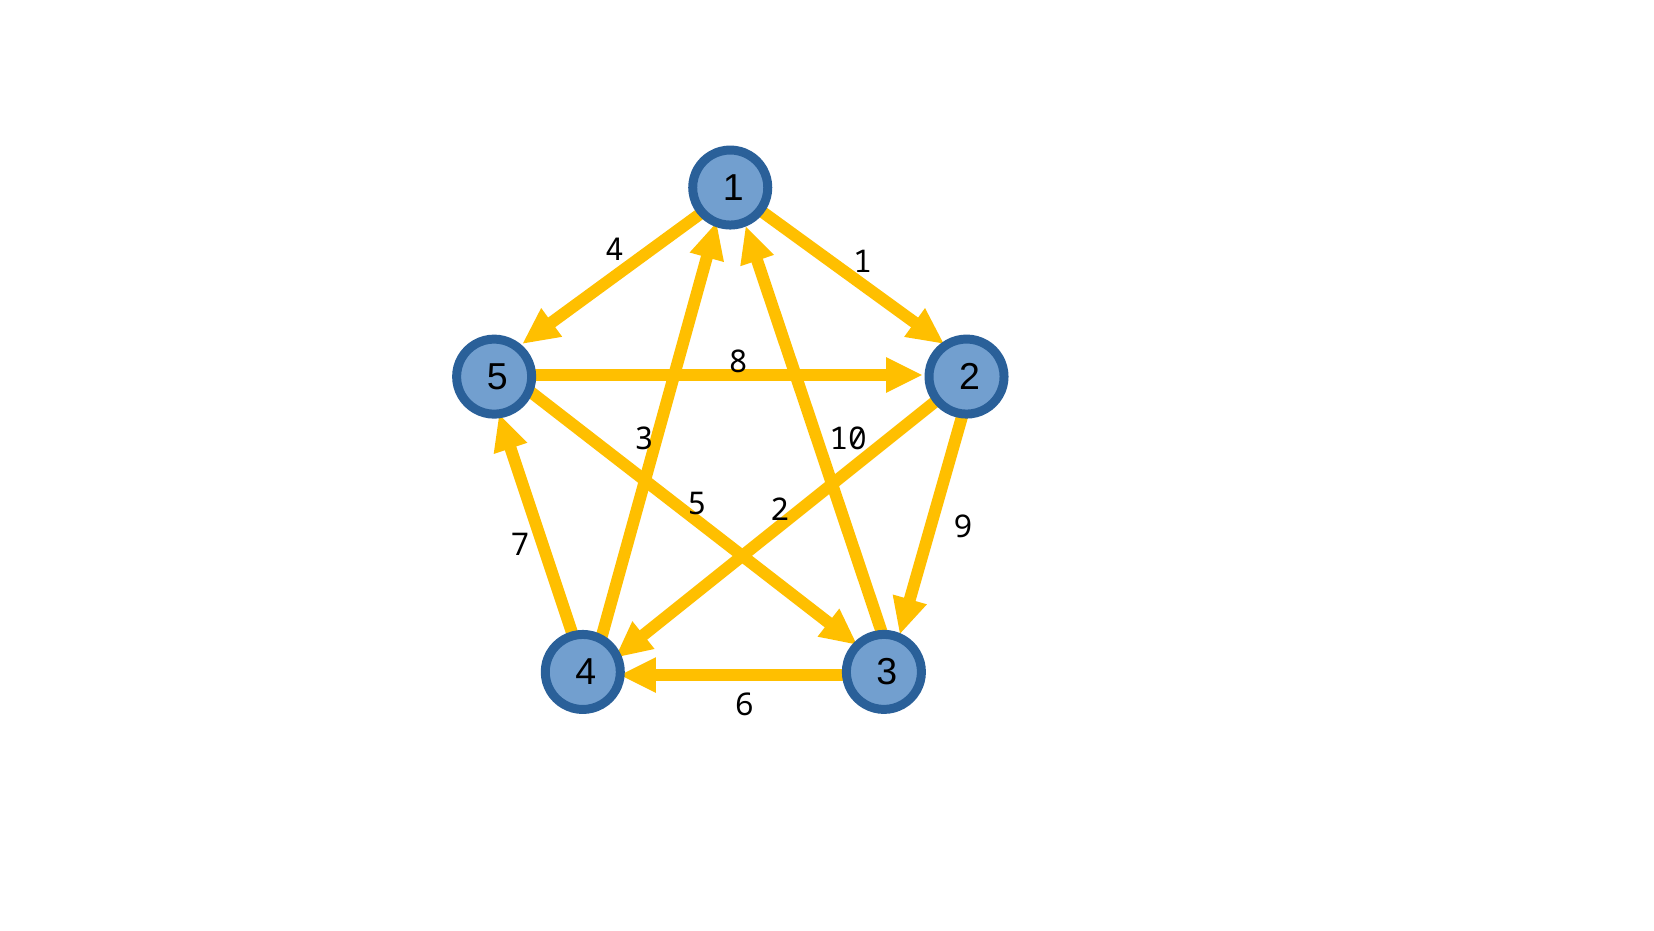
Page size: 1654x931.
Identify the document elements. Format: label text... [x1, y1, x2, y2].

text_box 5 [672, 473, 720, 524]
text_box 6 [720, 674, 768, 724]
text_box 1 [838, 231, 886, 281]
text_box 10 [814, 408, 879, 459]
text_box 5 [456, 339, 532, 415]
text_box 2 [755, 479, 803, 529]
text_box 9 [938, 497, 986, 547]
text_box 4 [545, 634, 621, 710]
text_box 3 [619, 408, 667, 459]
text_box 3 [846, 634, 922, 710]
text_box 8 [714, 331, 762, 382]
text_box 4 [590, 219, 638, 270]
text_box 1 [692, 150, 768, 226]
text_box 7 [495, 514, 543, 565]
text_box 2 [928, 339, 1005, 415]
